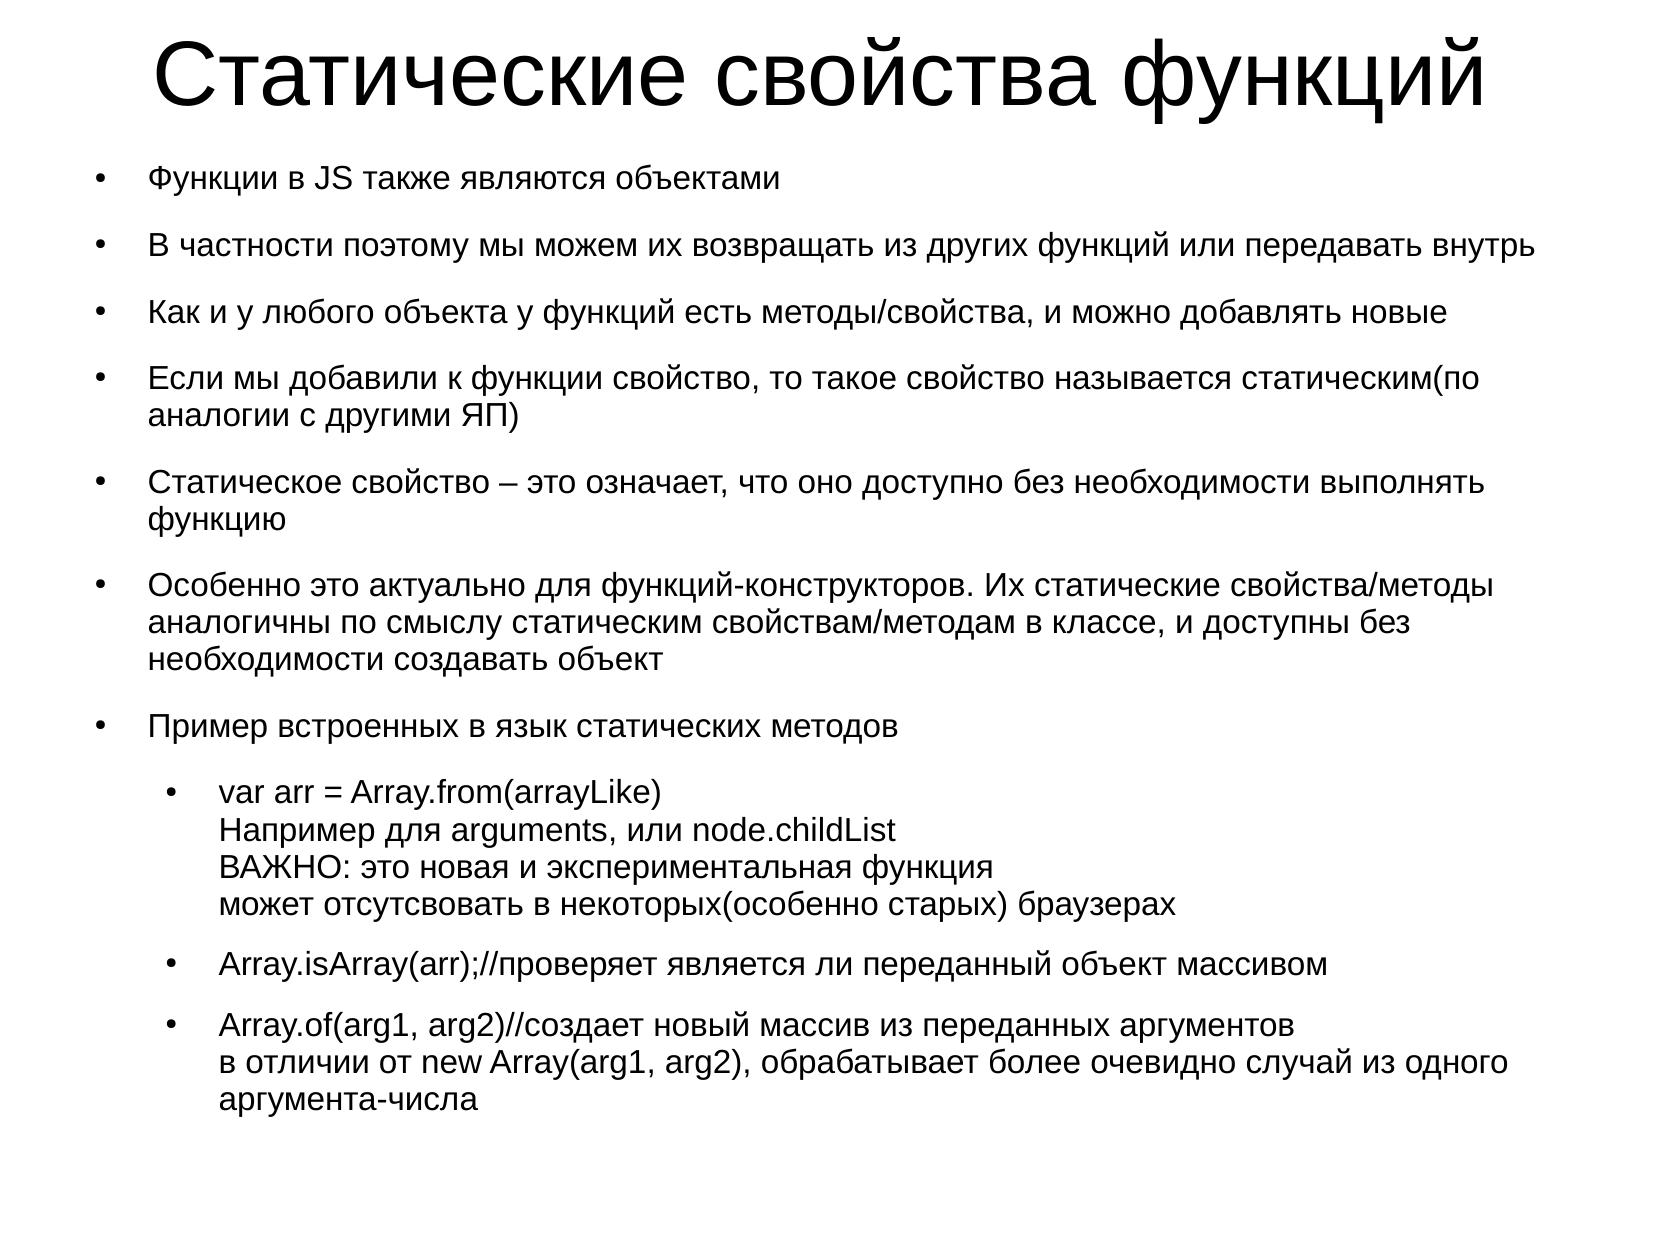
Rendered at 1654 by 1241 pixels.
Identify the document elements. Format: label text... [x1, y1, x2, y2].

list Функции в JS также являются объектами В частности поэтому мы можем их возвращать из других функций или передавать внутрь Как и у любого объекта у функций есть методы/свойства, и можно добавлять новые Если мы добавили к функции свойство, то такое свойство называется статическим(по аналогии с другими ЯП) Статическое свойство – это означает, что оно доступно без необходимости выполнять функцию Особенно это актуально для функций-конструкторов. Их статические свойства/методы аналогичны по смыслу статическим свойствам/методам в классе, и доступны без необходимости создавать объект Пример встроенных в язык статических методов var arr = Array.from(arrayLike) Например для arguments, или node.childList ВАЖНО: это новая и экспериментальная функция может отсутсвовать в некоторых(особенно старых) браузерах Array.isArray(arr);//проверяет является ли переданный объект массивом Array.of(arg1, arg2)//создает новый массив из переданных аргументов в отличии от new Array(arg1, arg2), обрабатывает более очевидно случай из одного аргумента-числа [76, 160, 1565, 1123]
title Статические свойства функций [76, 0, 1565, 160]
